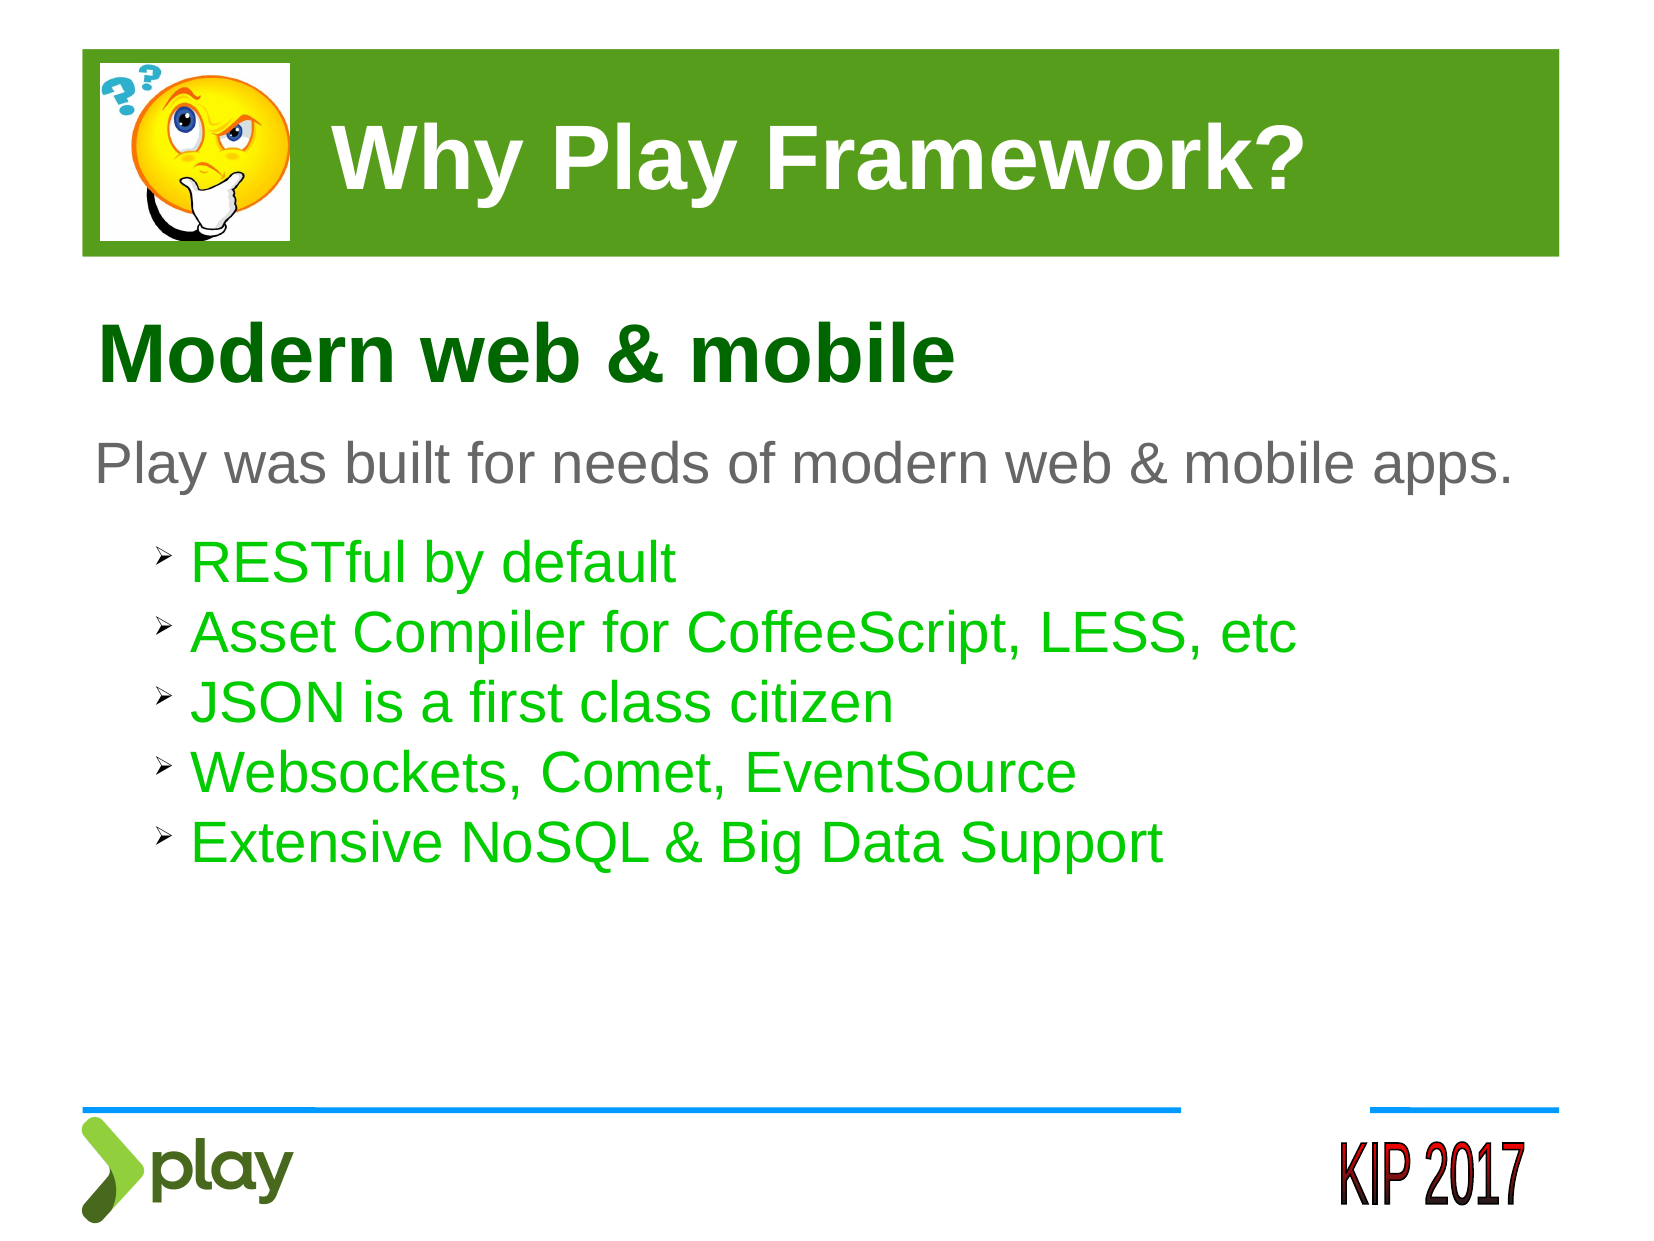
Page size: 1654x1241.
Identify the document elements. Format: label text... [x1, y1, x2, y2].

picture [68, 1111, 302, 1229]
picture [100, 63, 290, 241]
subtitle Play was built for needs of modern web & mobile apps. RESTful by default Asset Compiler for CoffeeScript, LESS, etc JSON is a first class citizen Websockets, Comet, EventSource Extensive NoSQL & Big Data Support [94, 426, 1548, 878]
text_box Modern web & mobile [82, 299, 1560, 426]
title Why Play Framework? [82, 49, 1560, 257]
